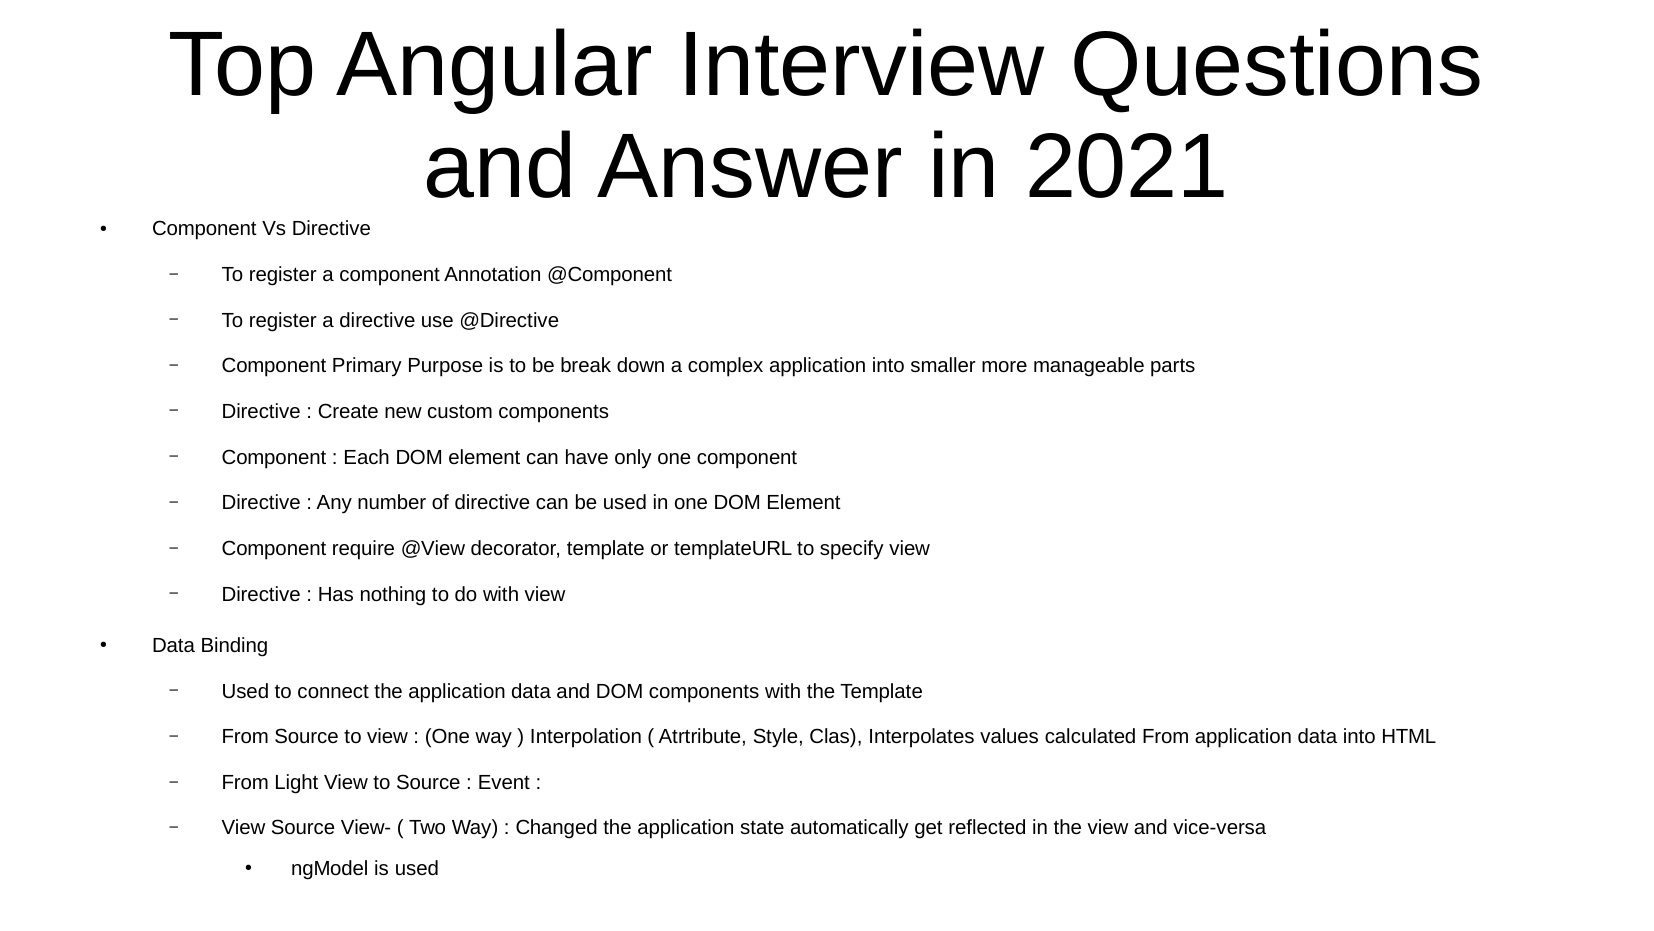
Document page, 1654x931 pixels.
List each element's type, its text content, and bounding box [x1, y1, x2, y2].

title Top Angular Interview Questions and Answer in 2021 [82, 12, 1571, 217]
list Component Vs Directive To register a component Annotation @Component To register a directive use @Directive Component Primary Purpose is to be break down a complex application into smaller more manageable parts Directive : Create new custom components Component : Each DOM element can have only one component Directive : Any number of directive can be used in one DOM Element Component require @View decorator, template or templateURL to specify view Directive : Has nothing to do with view Data Binding Used to connect the application data and DOM components with the Template From Source to view : (One way ) Interpolation ( Atrtribute, Style, Clas), Interpolates values calculated From application data into HTML From Light View to Source : Event : View Source View- ( Two Way) : Changed the application state automatically get reflected in the view and vice-versa ngModel is used [82, 217, 1621, 886]
